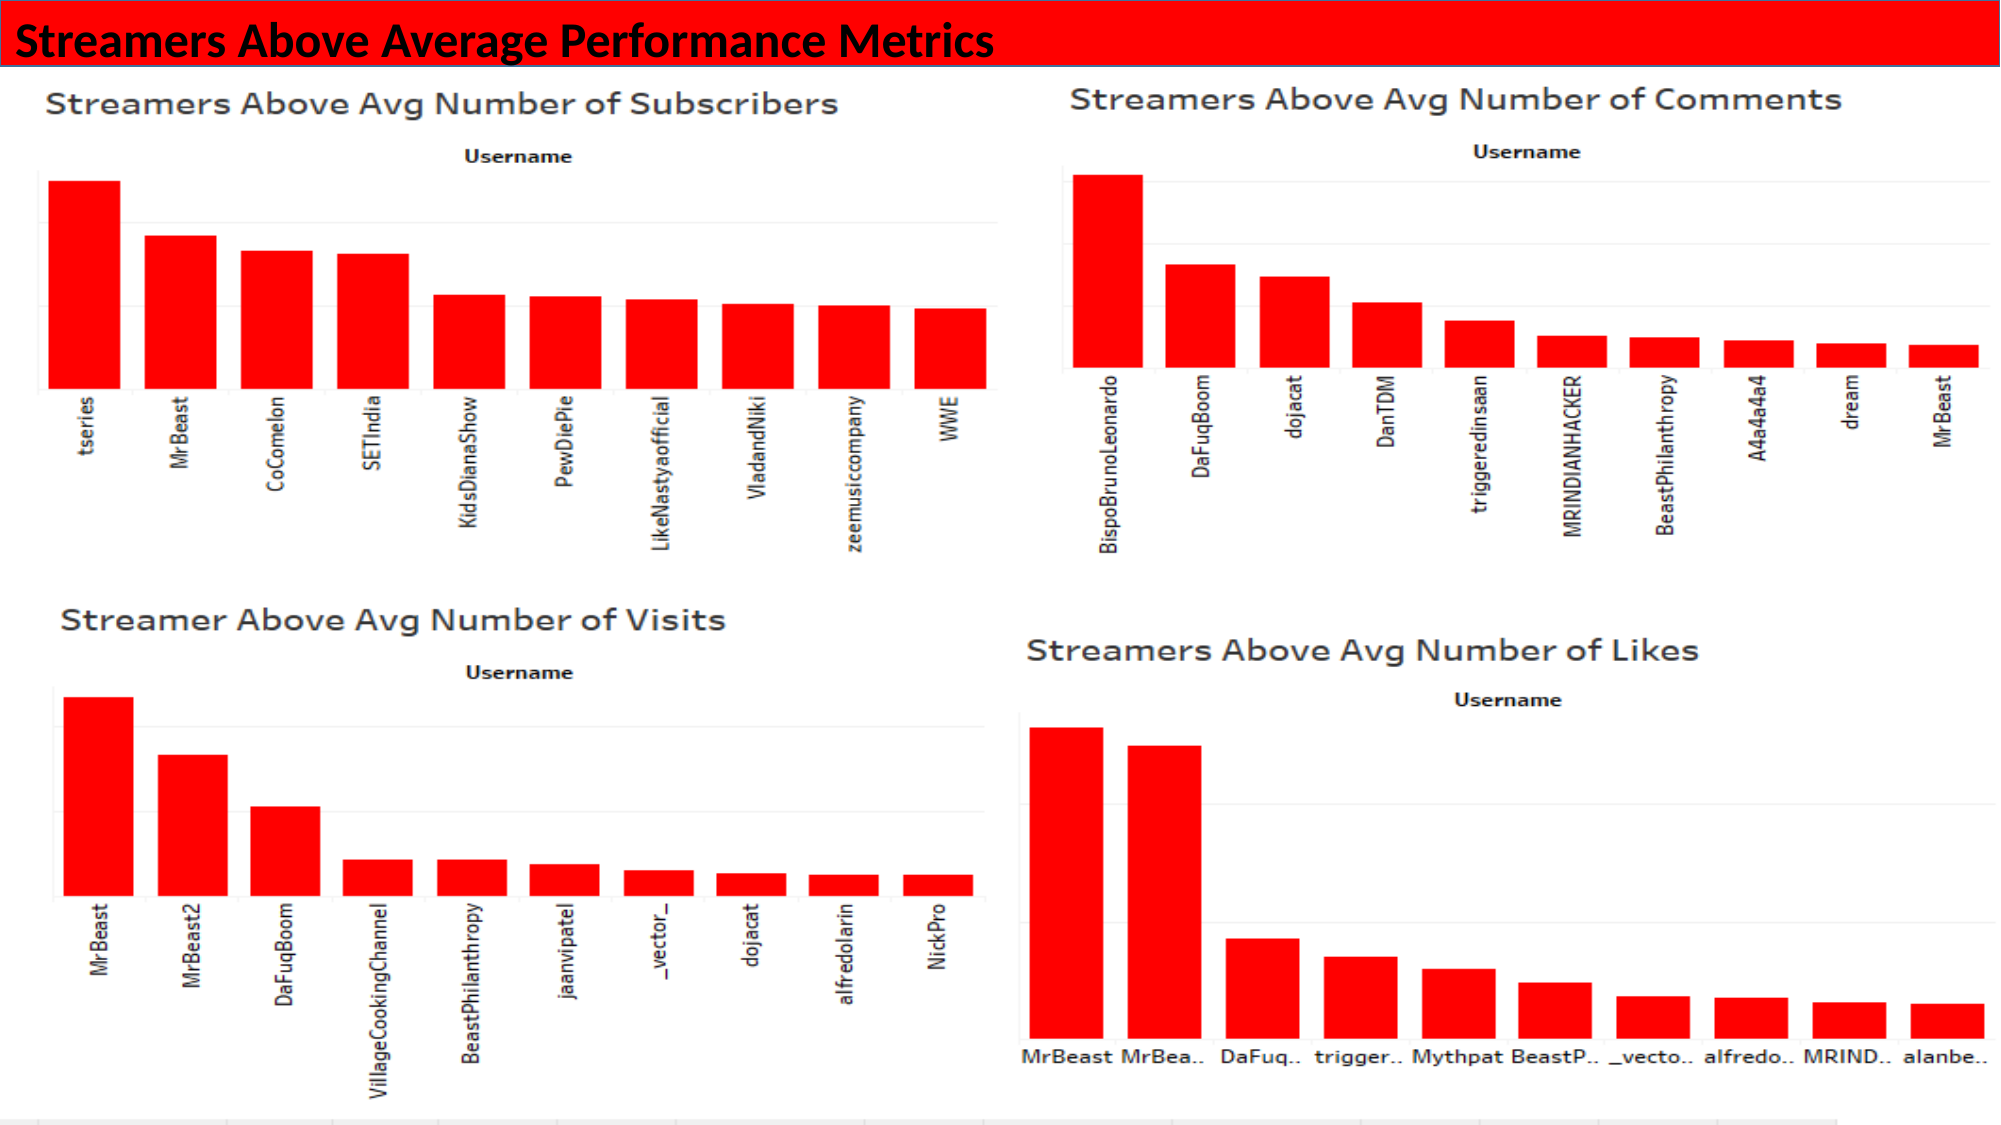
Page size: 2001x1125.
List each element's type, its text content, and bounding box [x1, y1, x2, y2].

picture [0, 66, 2000, 1125]
text_box Streamers Above Average Performance Metrics [0, 0, 2000, 66]
